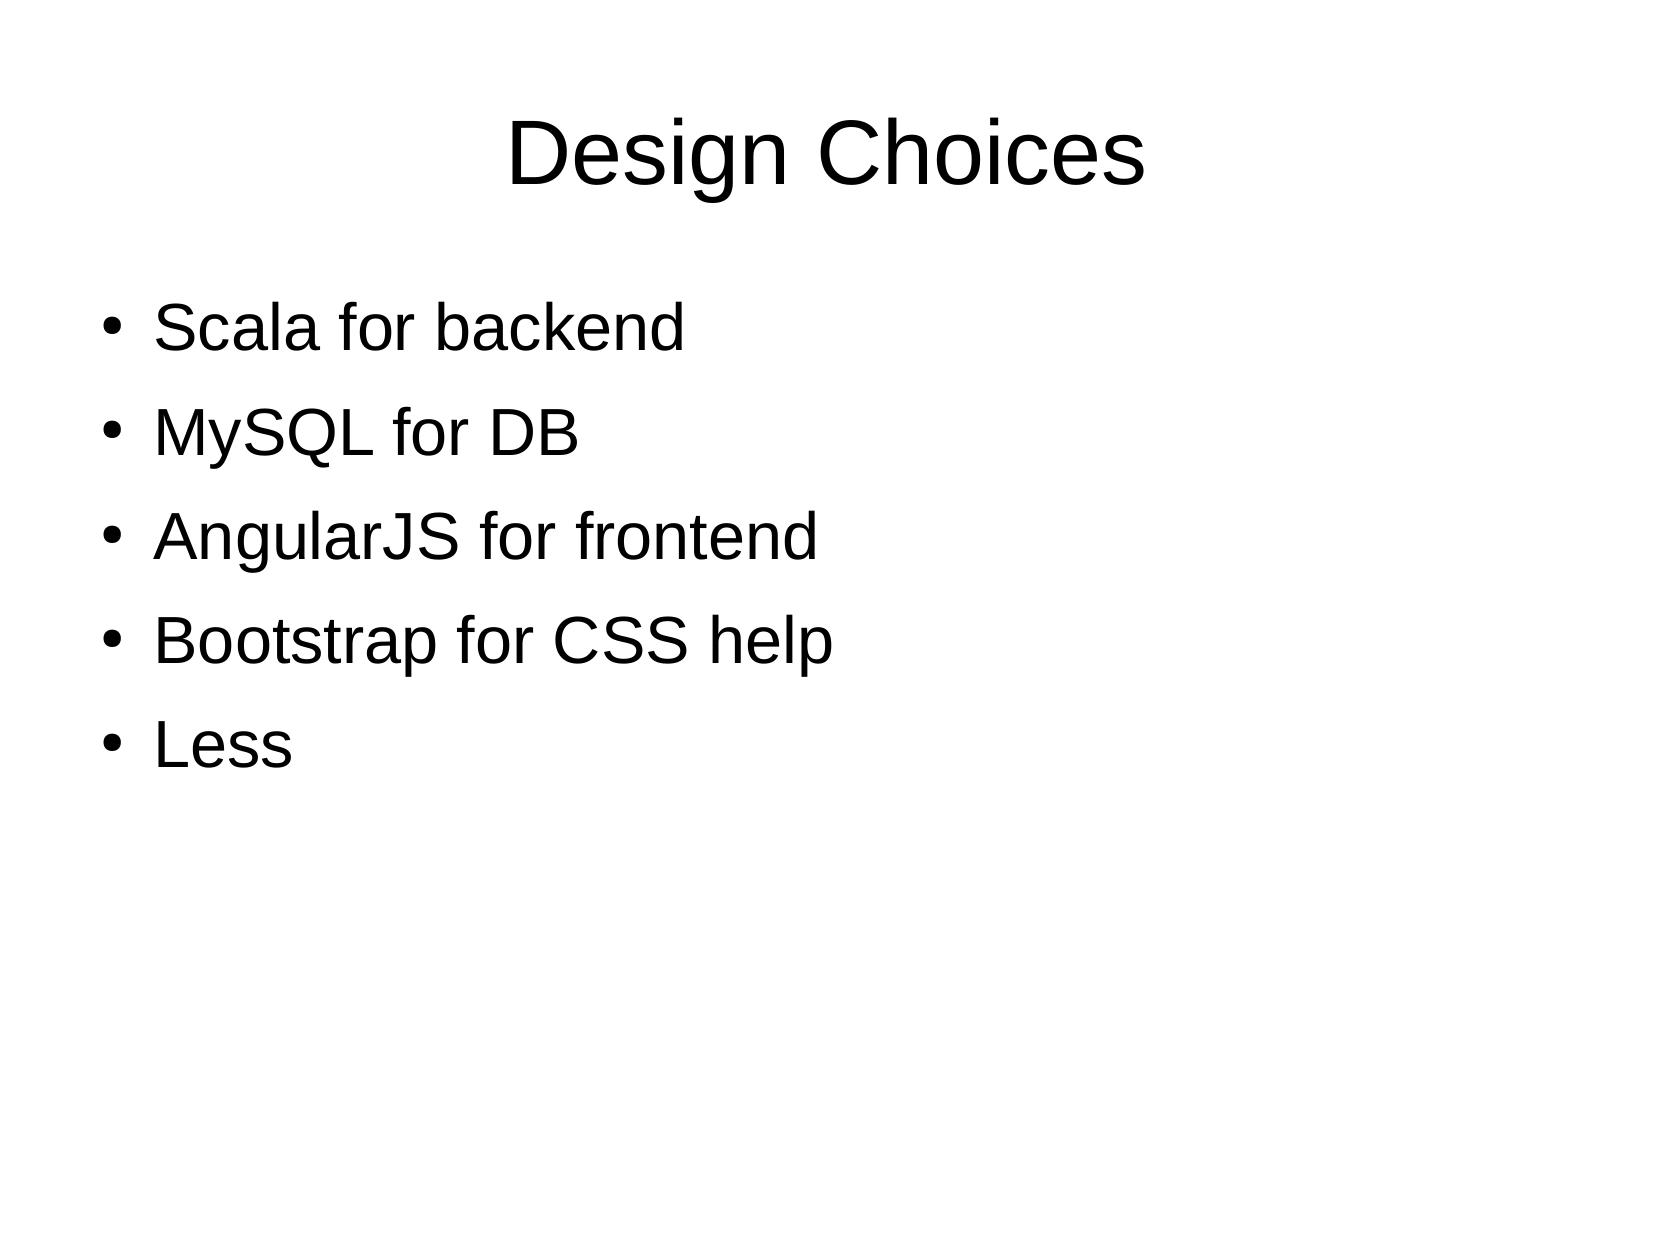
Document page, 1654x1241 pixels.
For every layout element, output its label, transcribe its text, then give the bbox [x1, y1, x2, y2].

title Design Choices [82, 49, 1571, 257]
list Scala for backend MySQL for DB AngularJS for frontend Bootstrap for CSS help Less [82, 290, 1538, 1010]
